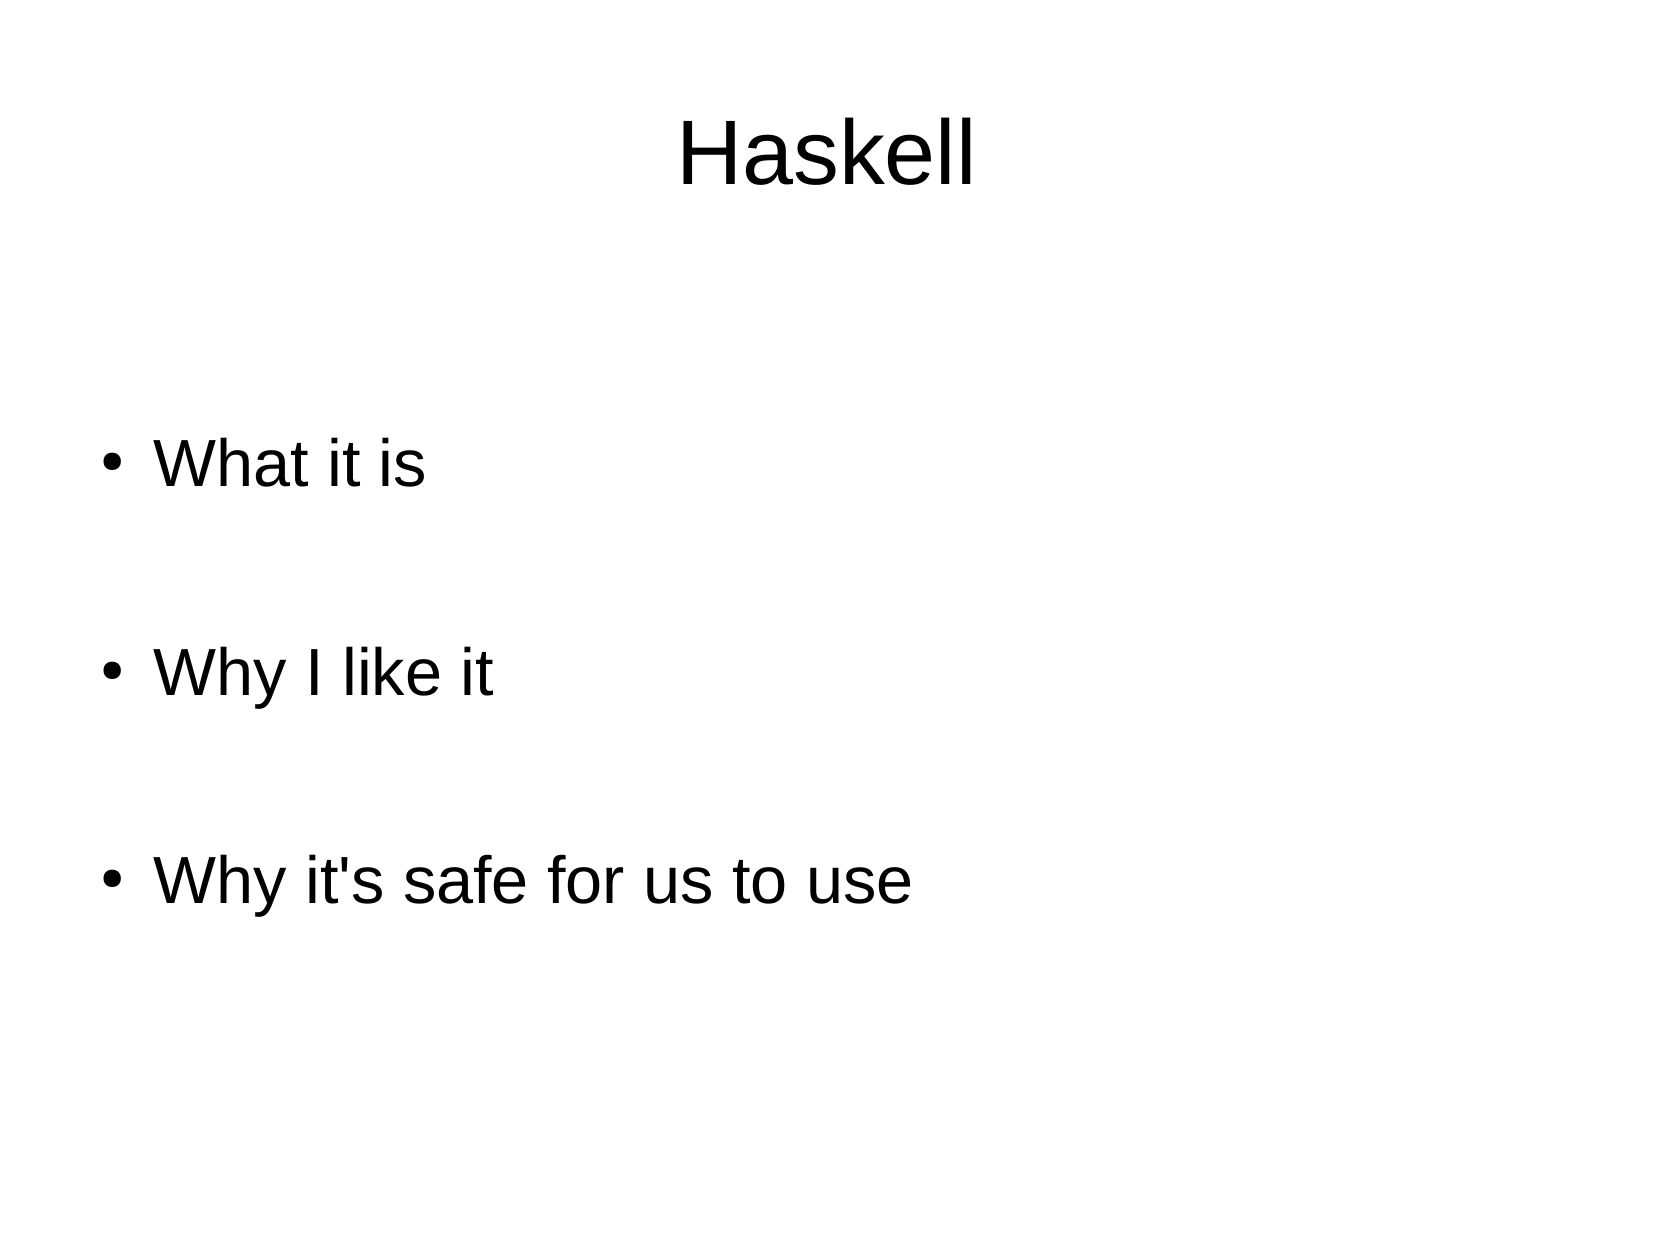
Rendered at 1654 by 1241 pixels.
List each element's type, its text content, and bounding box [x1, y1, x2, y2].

list What it is Why I like it Why it's safe for us to use [82, 426, 1538, 946]
title Haskell [82, 49, 1571, 257]
